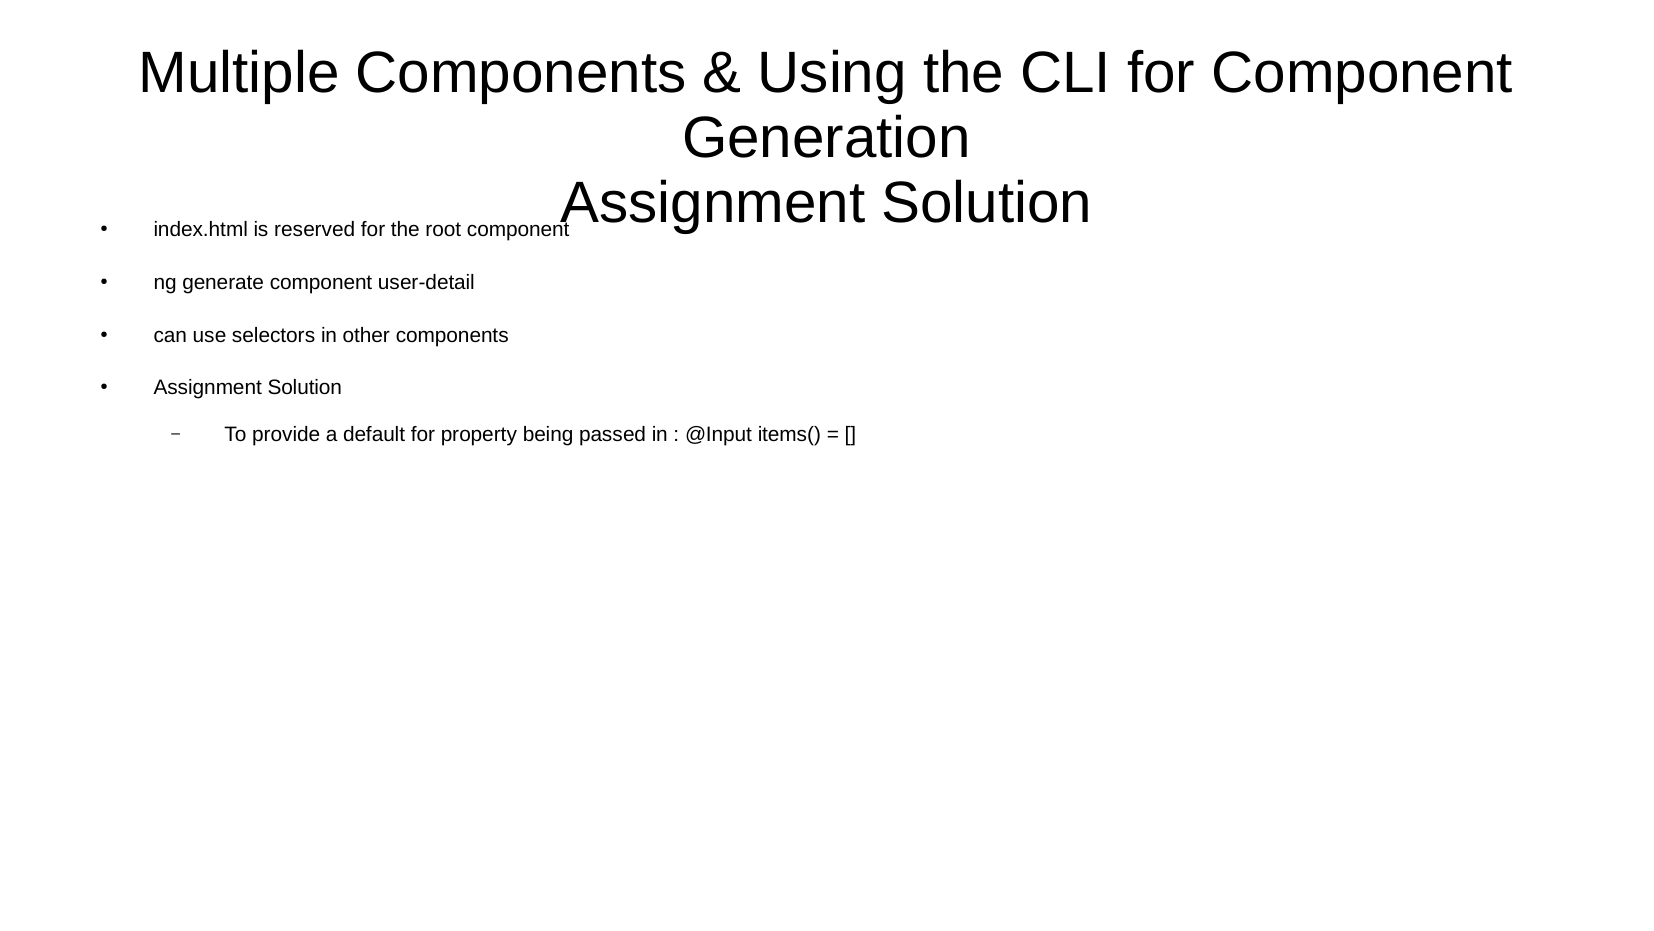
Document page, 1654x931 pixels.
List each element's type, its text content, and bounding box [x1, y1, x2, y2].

title Multiple Components & Using the CLI for Component Generation Assignment Solution [82, 39, 1571, 217]
list index.html is reserved for the root component ng generate component user-detail can use selectors in other components Assignment Solution To provide a default for property being passed in : @Input items() = [] [82, 217, 1636, 916]
